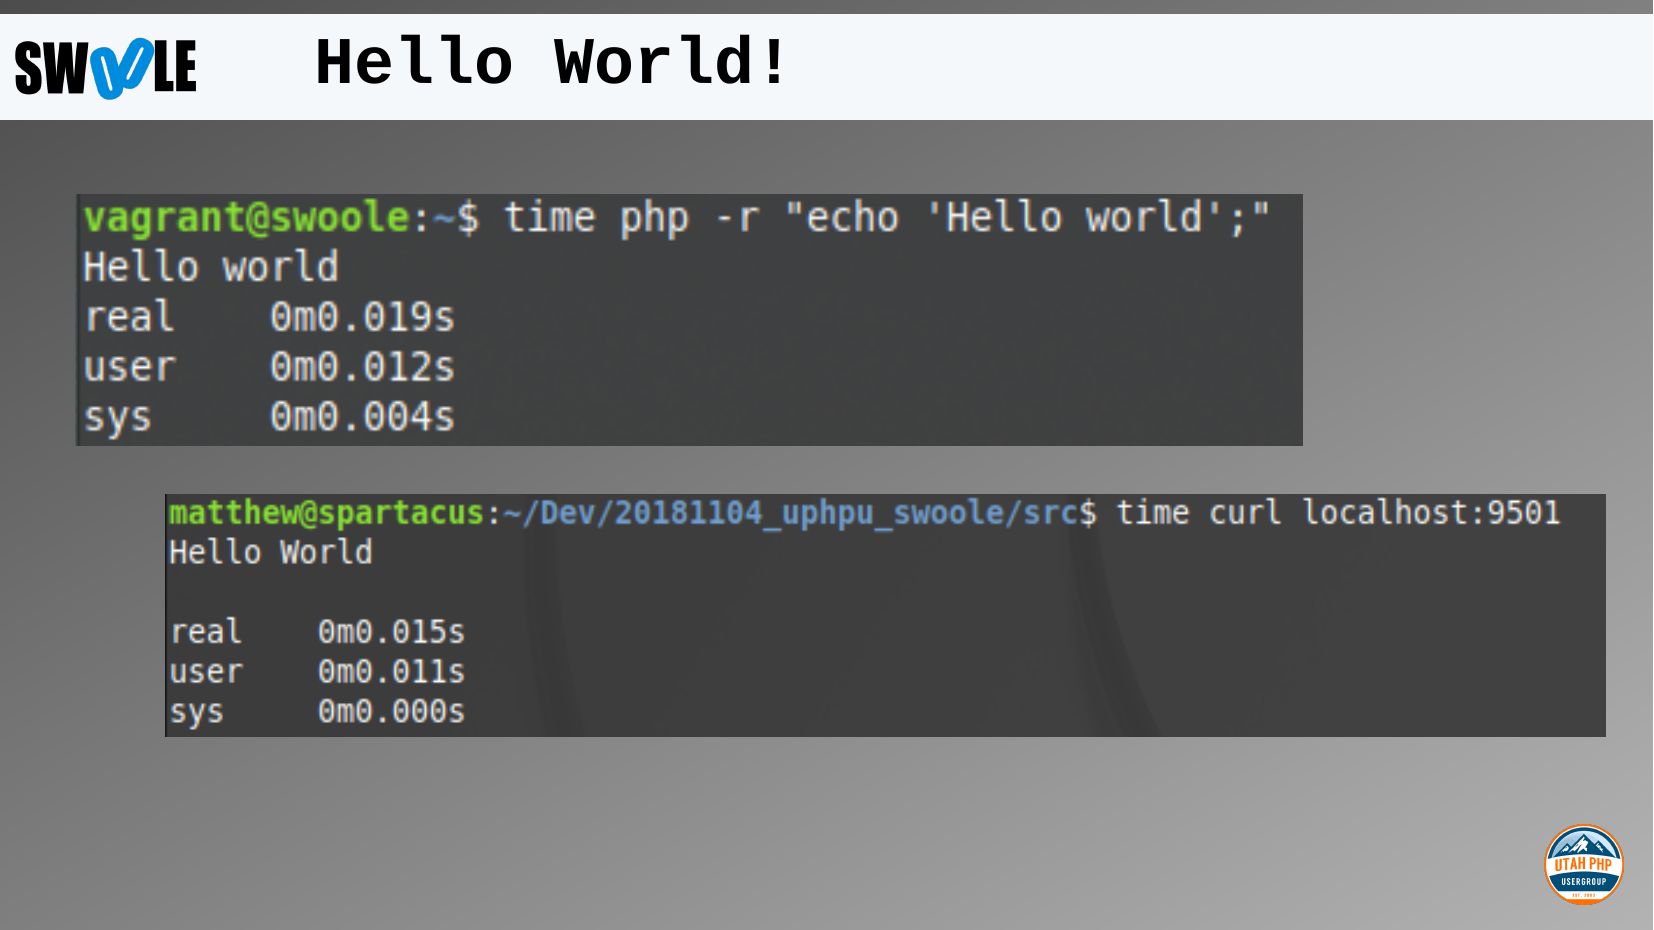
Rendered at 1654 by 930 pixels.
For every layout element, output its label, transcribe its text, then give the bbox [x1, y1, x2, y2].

picture [1544, 824, 1624, 905]
picture [75, 194, 1303, 446]
text_box [0, 14, 15, 120]
text_box [196, 14, 1653, 120]
title Hello World! [314, 14, 1586, 118]
picture [15, 14, 196, 124]
picture [165, 494, 1606, 737]
